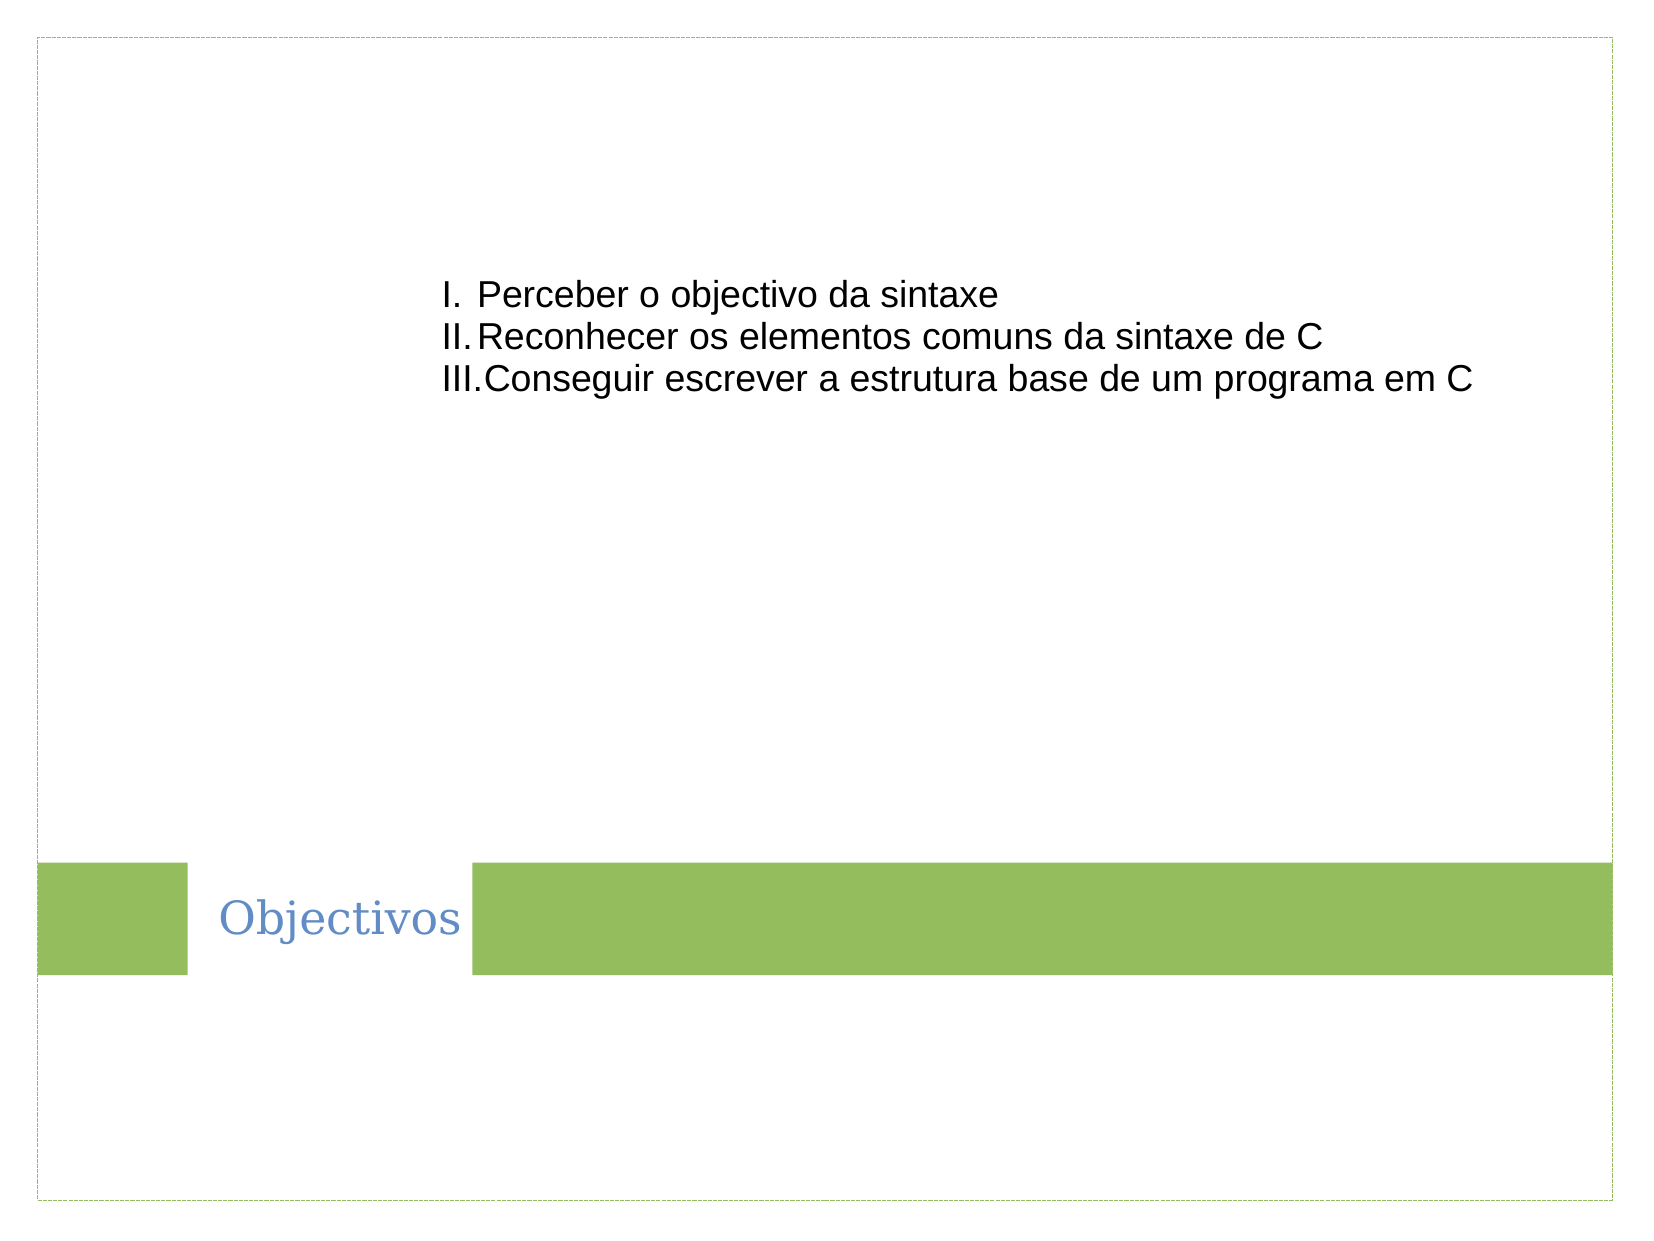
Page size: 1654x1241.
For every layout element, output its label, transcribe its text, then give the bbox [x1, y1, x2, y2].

text_box [472, 862, 1613, 976]
text_box Perceber o objectivo da sintaxe Reconhecer os elementos comuns da sintaxe de C Conseguir escrever a estrutura base de um programa em C [391, 265, 1491, 407]
text_box Objectivos [203, 884, 478, 953]
text_box [37, 862, 188, 976]
